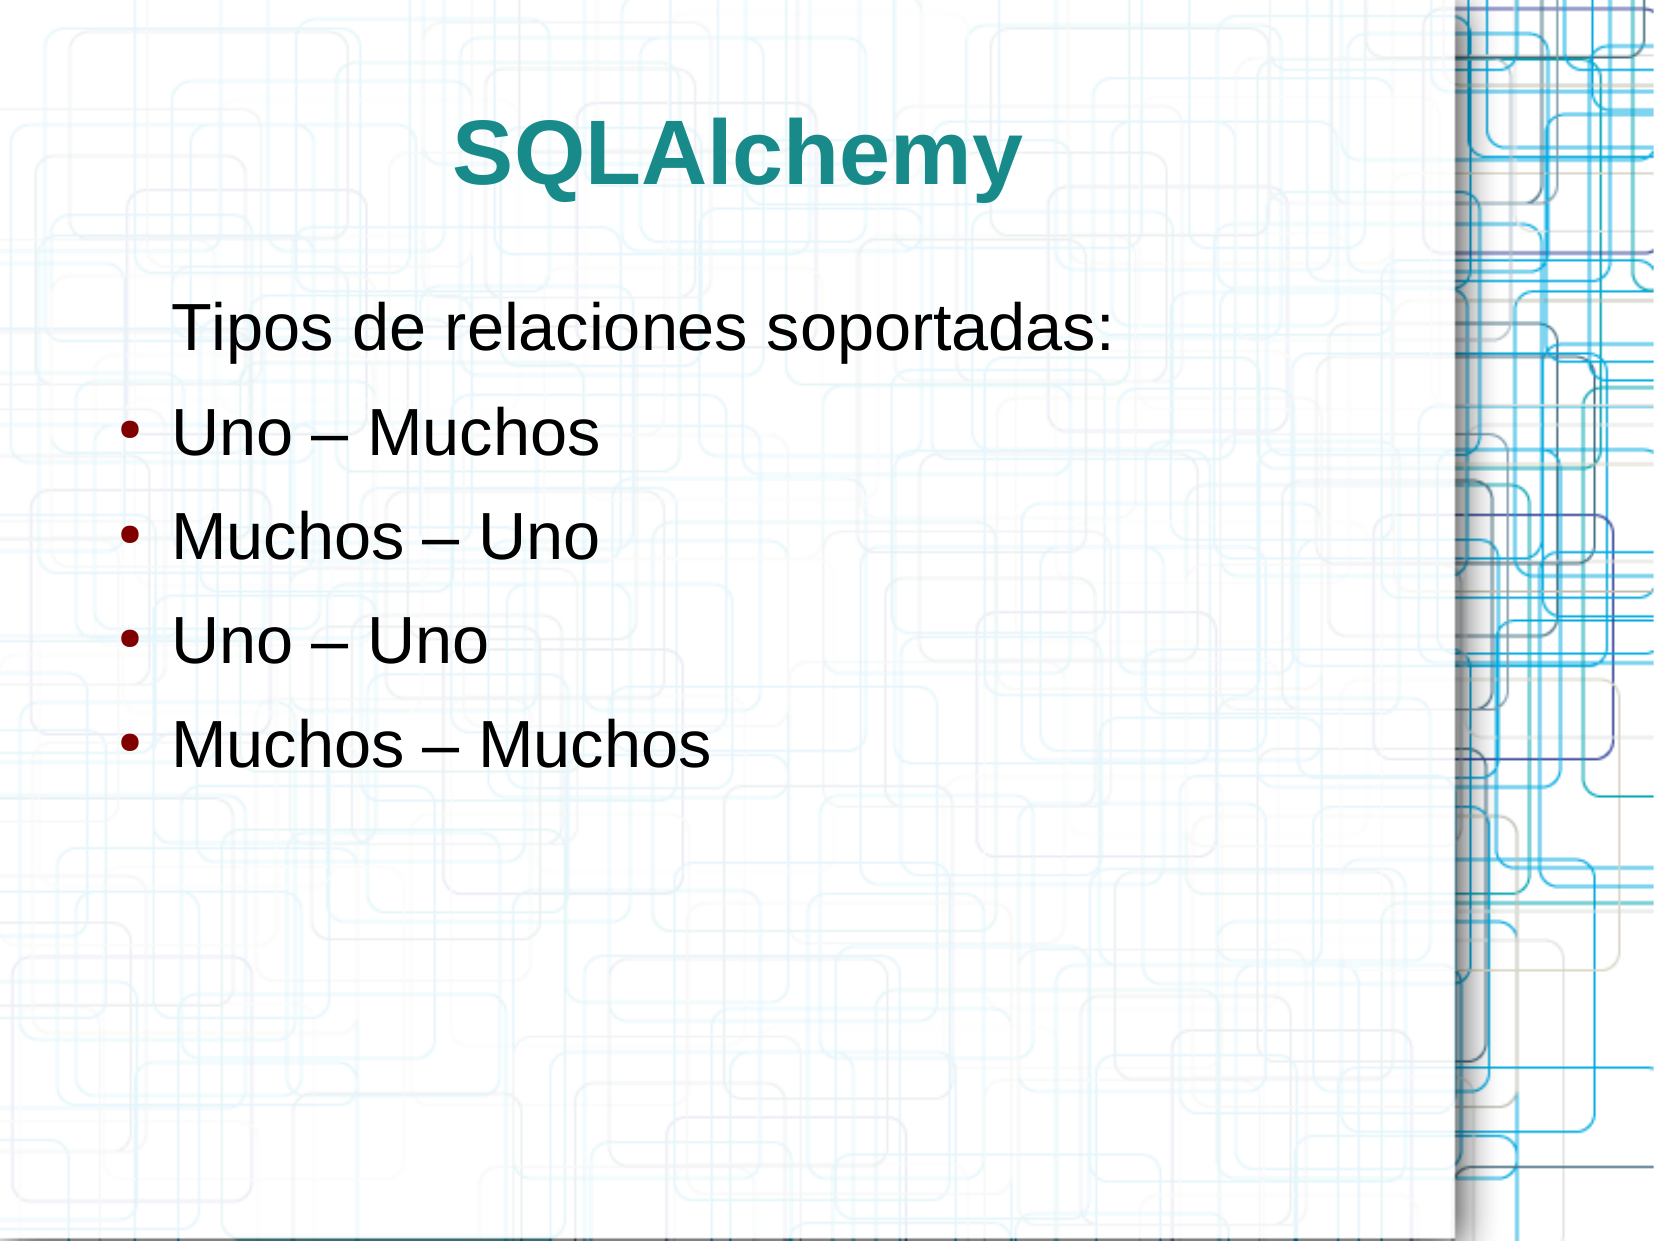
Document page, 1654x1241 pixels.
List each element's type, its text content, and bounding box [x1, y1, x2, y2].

picture [0, 0, 1654, 1241]
title SQLAlchemy [59, 49, 1418, 257]
list Tipos de relaciones soportadas: Uno – Muchos Muchos – Uno Uno – Uno Muchos – Muchos [82, 290, 1418, 1010]
